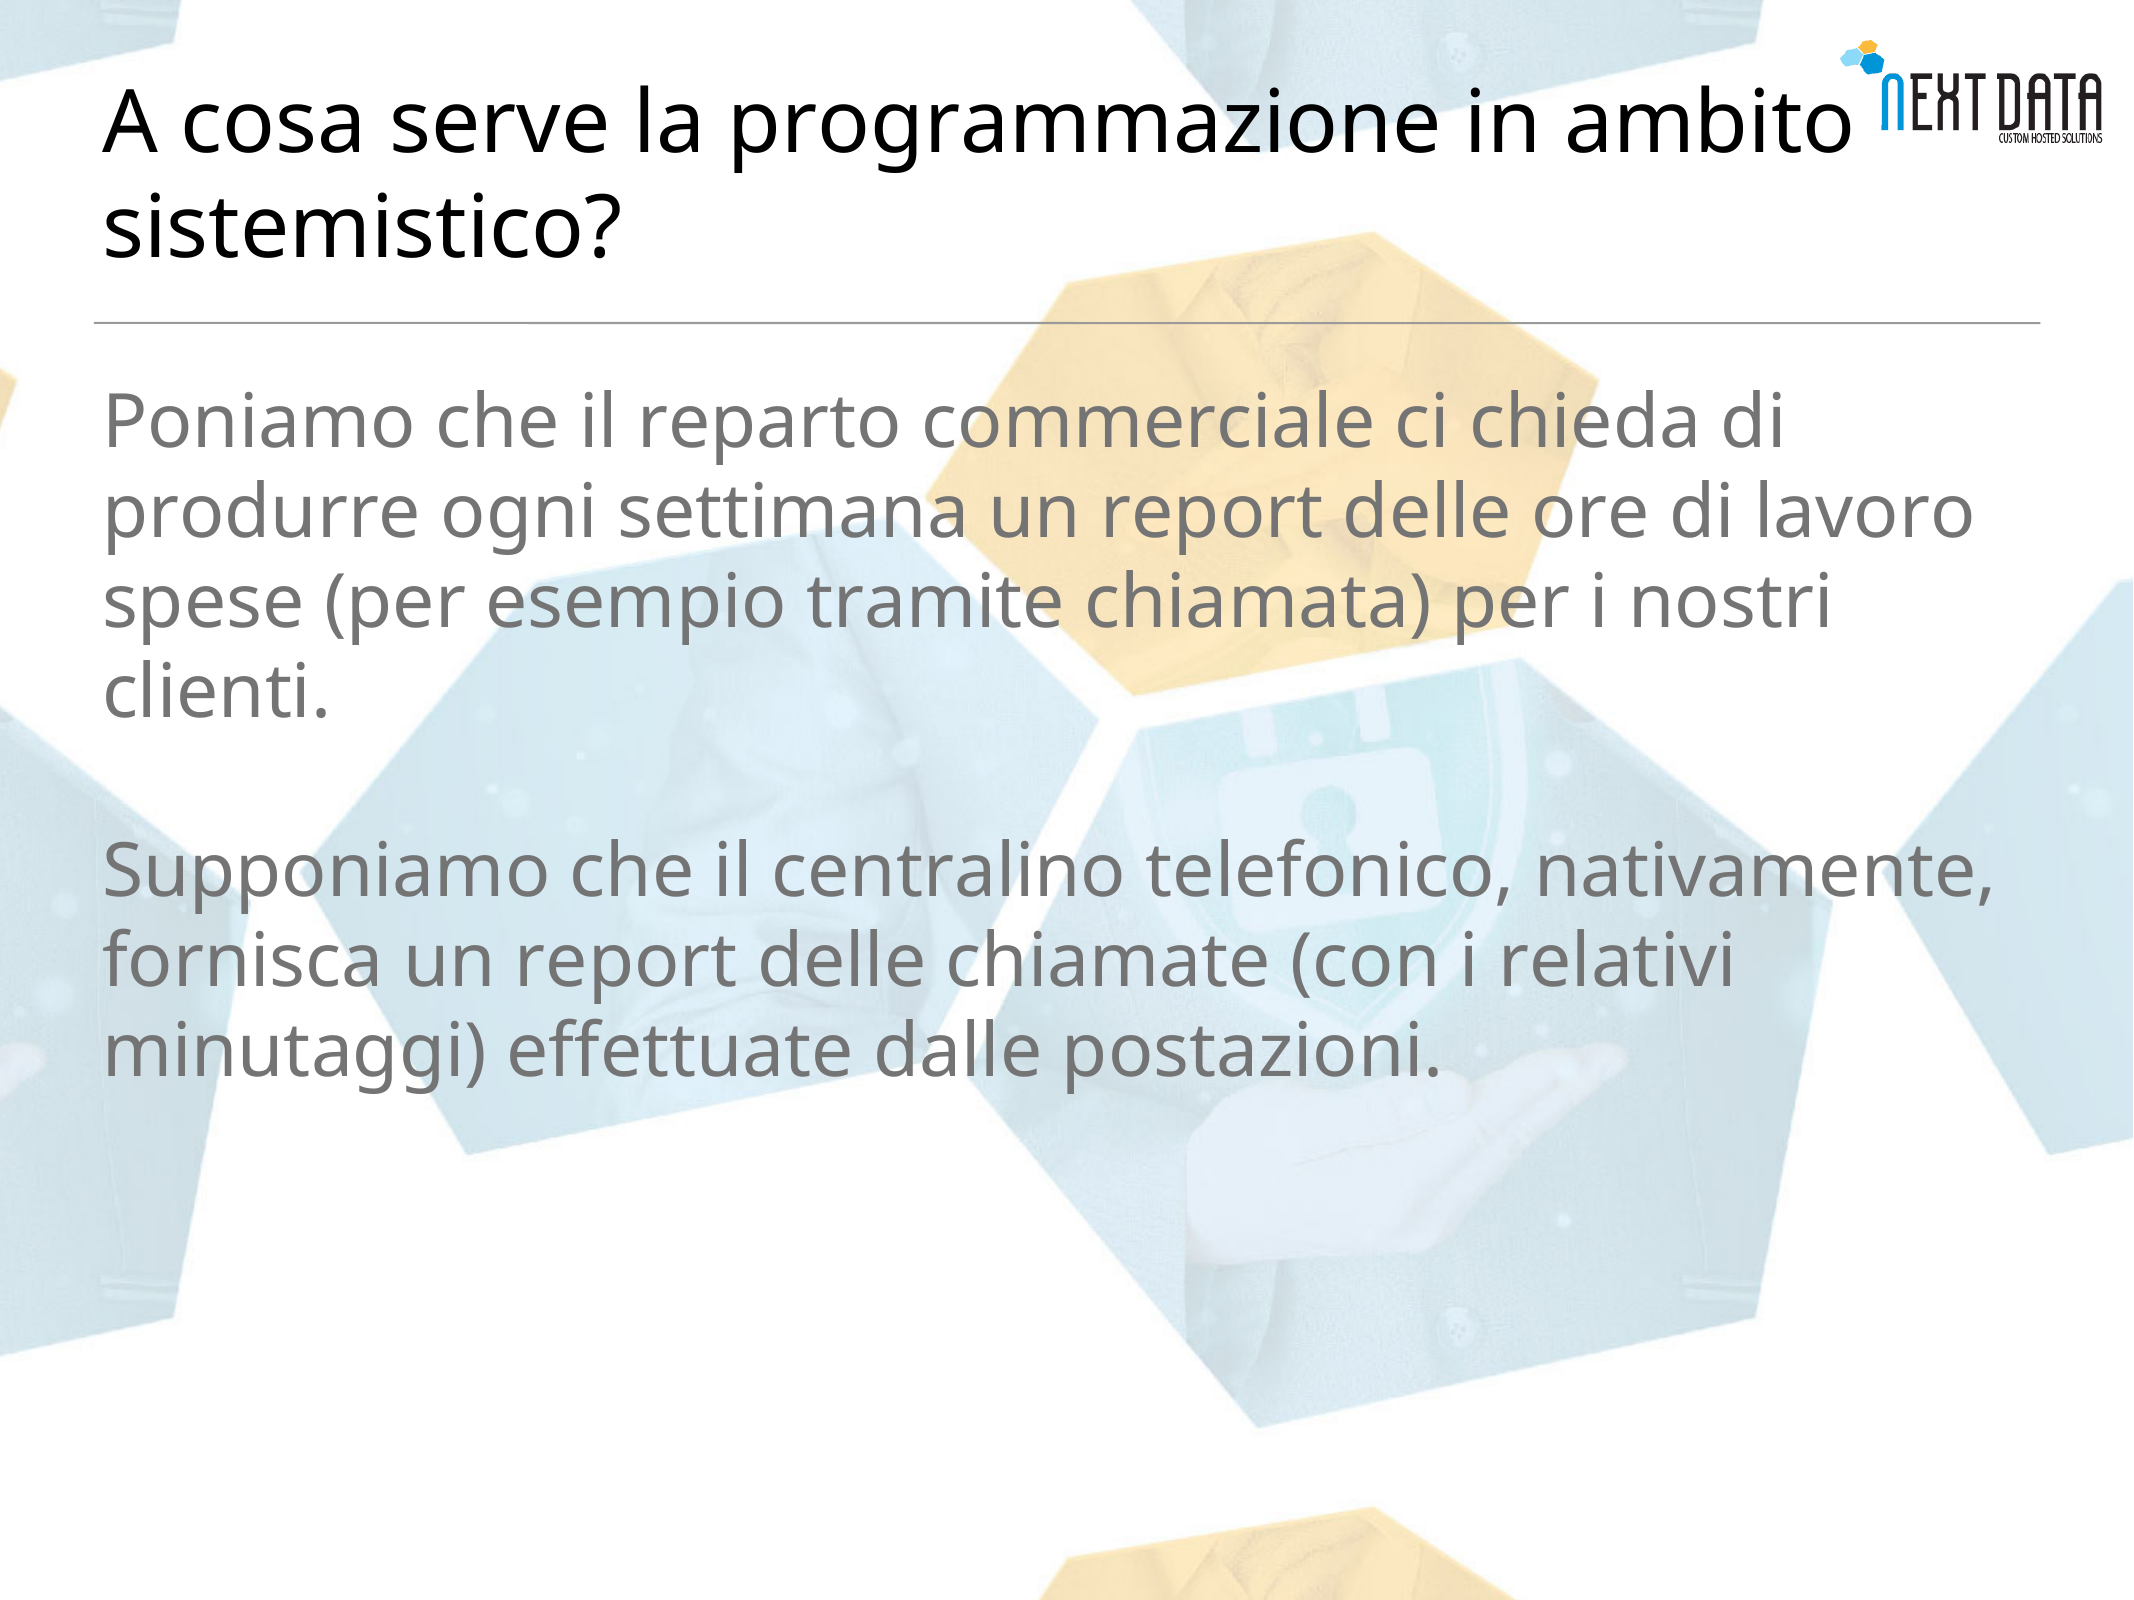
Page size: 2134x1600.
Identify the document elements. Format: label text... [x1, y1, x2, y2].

text_box Poniamo che il reparto commerciale ci chieda di produrre ogni settimana un report delle ore di lavoro spese (per esempio tramite chiamata) per i nostri clienti. Supponiamo che il centralino telefonico, nativamente, fornisca un report delle chiamate (con i relativi minutaggi) effettuate dalle postazioni. [93, 364, 2040, 1459]
text_box A cosa serve la programmazione in ambito sistemistico? [93, 54, 2040, 284]
picture [0, 0, 2134, 1600]
